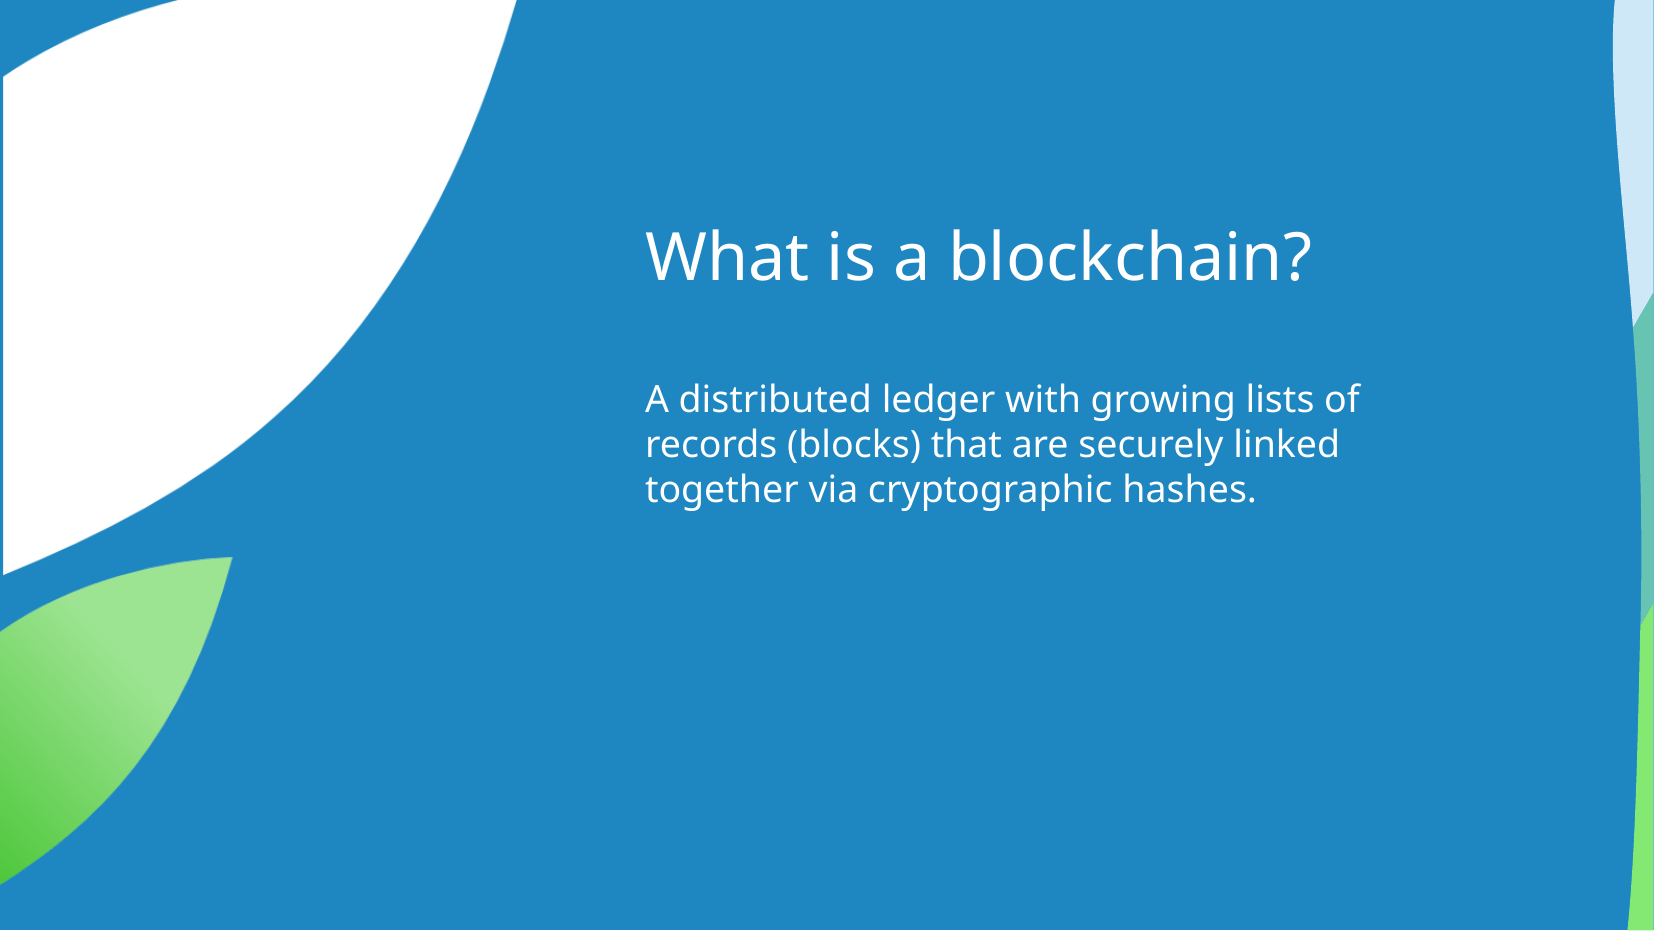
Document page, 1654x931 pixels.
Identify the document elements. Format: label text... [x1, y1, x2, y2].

picture [0, 0, 517, 885]
text_box A distributed ledger with growing lists of records (blocks) that are securely linked together via cryptographic hashes. [644, 374, 1485, 803]
text_box What is a blockchain? [644, 213, 1560, 294]
